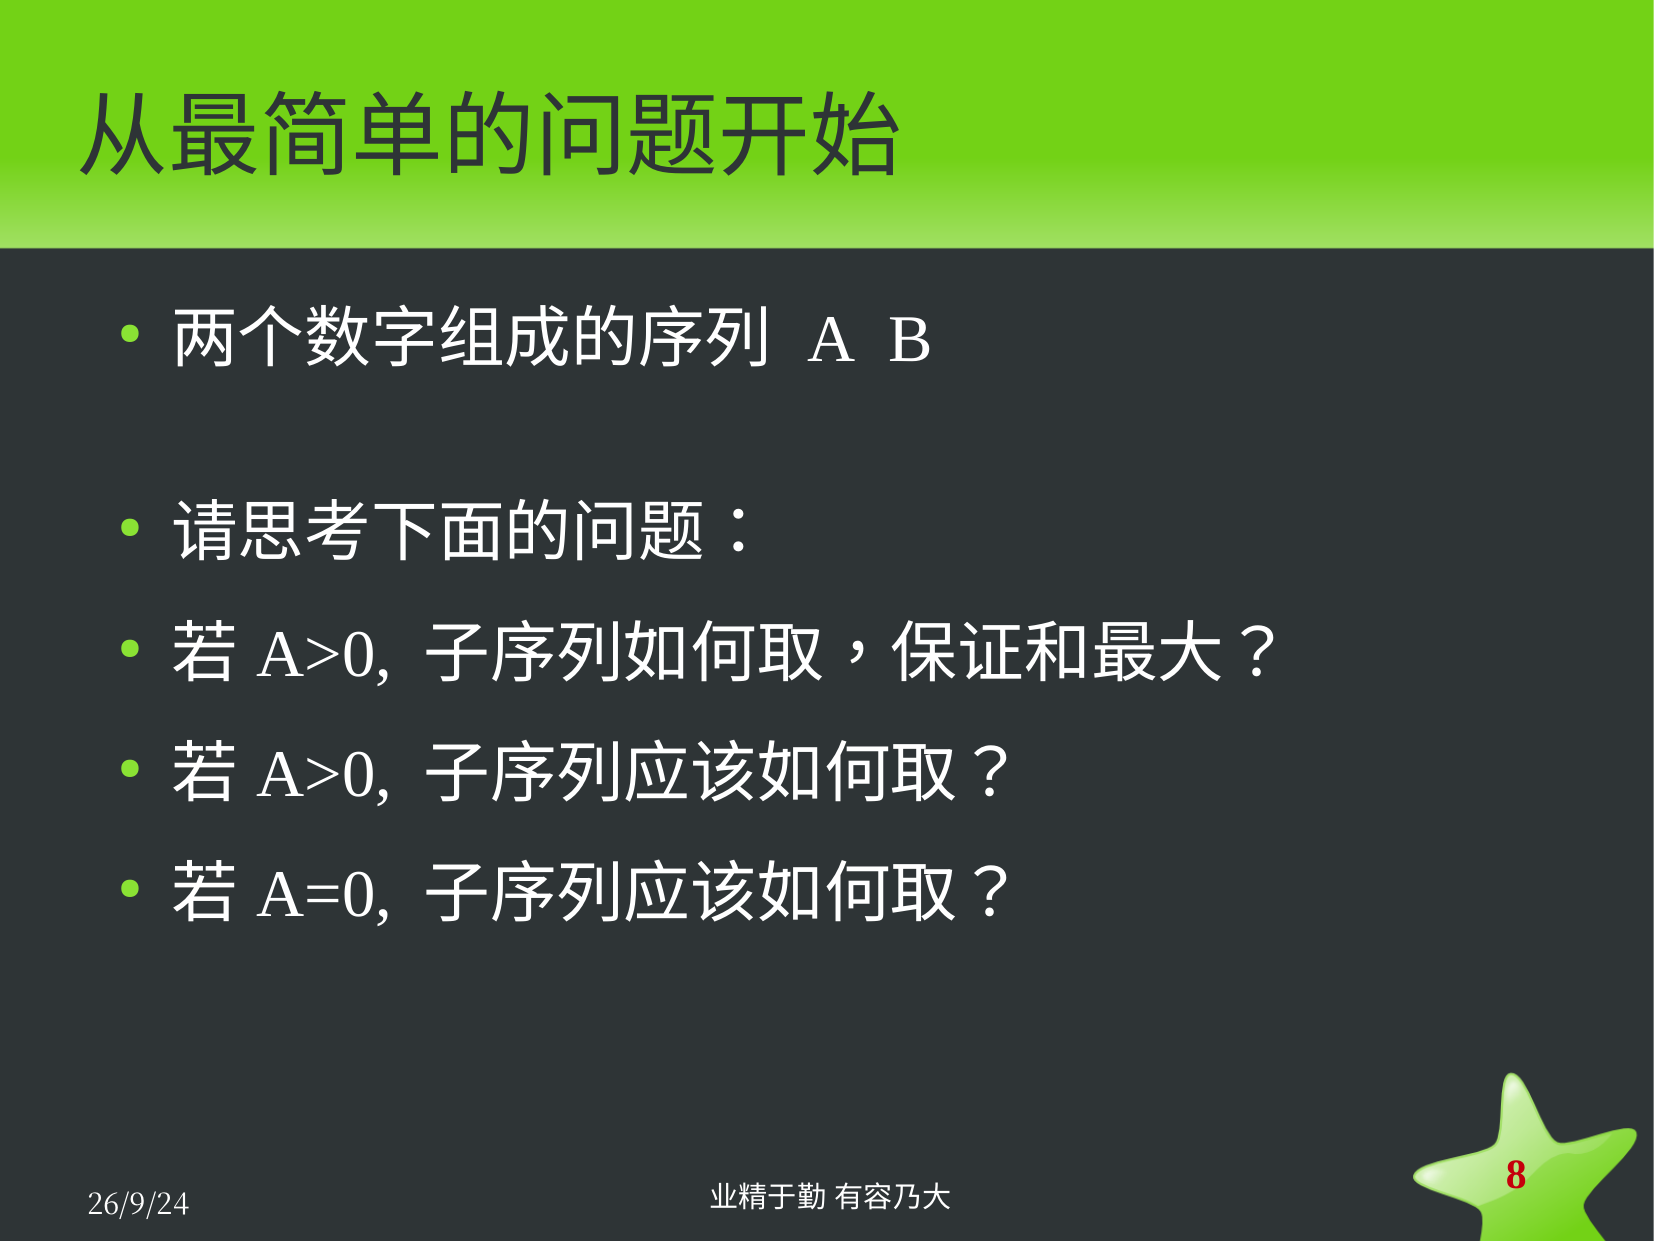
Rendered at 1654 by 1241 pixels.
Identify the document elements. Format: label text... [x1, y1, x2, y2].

picture [0, 0, 1654, 1241]
list 两个数字组成的序列 A B 请思考下面的问题： 若A>0, 子序列如何取，保证和最大？ 若A>0, 子序列应该如何取？ 若A=0, 子序列应该如何取？ [82, 290, 1571, 1109]
title 从最简单的问题开始 [76, 29, 1565, 237]
